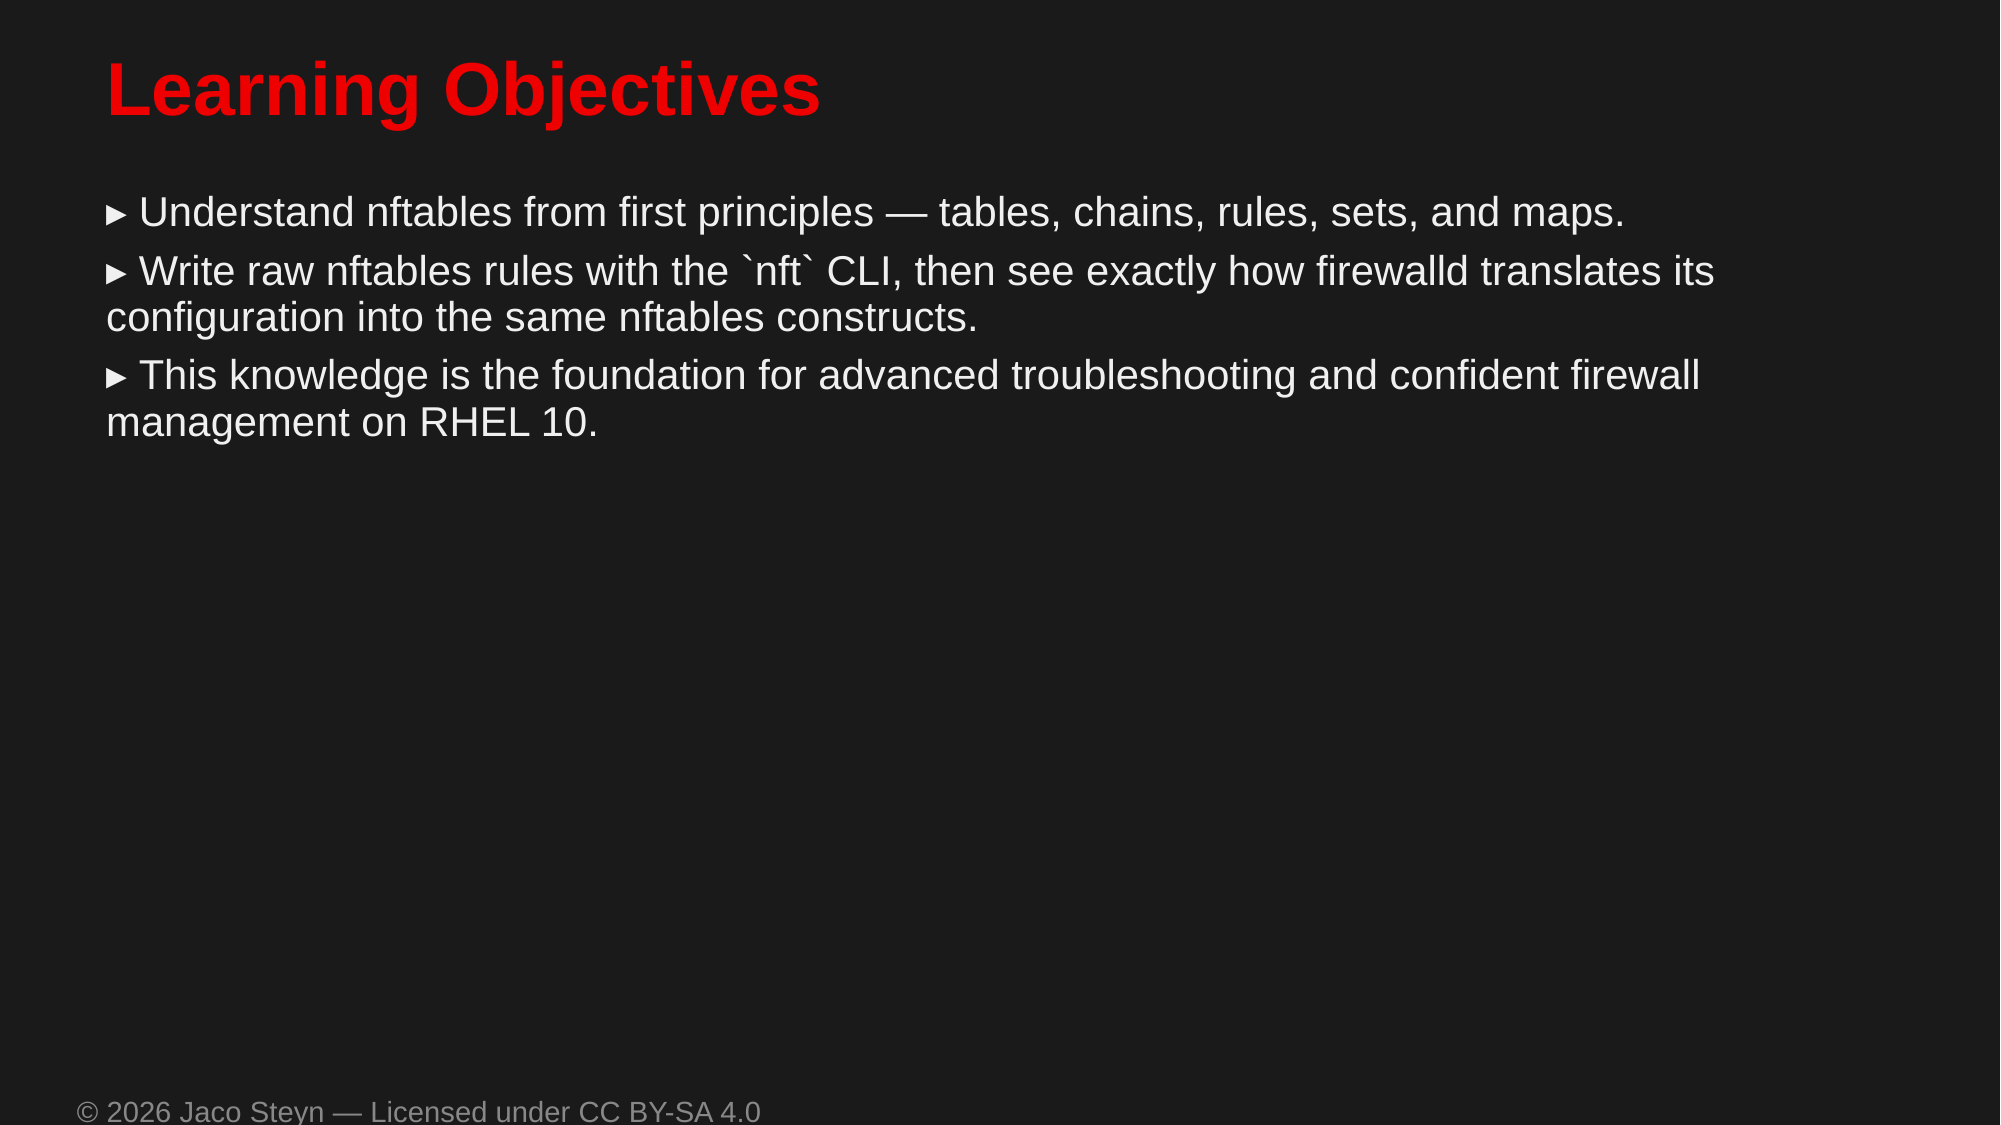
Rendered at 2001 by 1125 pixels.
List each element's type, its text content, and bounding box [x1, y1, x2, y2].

text_box Learning Objectives [88, 35, 1912, 154]
text_box ▸ Understand nftables from first principles — tables, chains, rules, sets, and maps. ▸ Write raw nftables rules with the `nft` CLI, then see exactly how firewalld translates its configuration into the same nftables constructs. ▸ This knowledge is the foundation for advanced troubleshooting and confident firewall management on RHEL 10. [88, 177, 1912, 1083]
text_box © 2026 Jaco Steyn — Licensed under CC BY-SA 4.0 [59, 1083, 1942, 1120]
